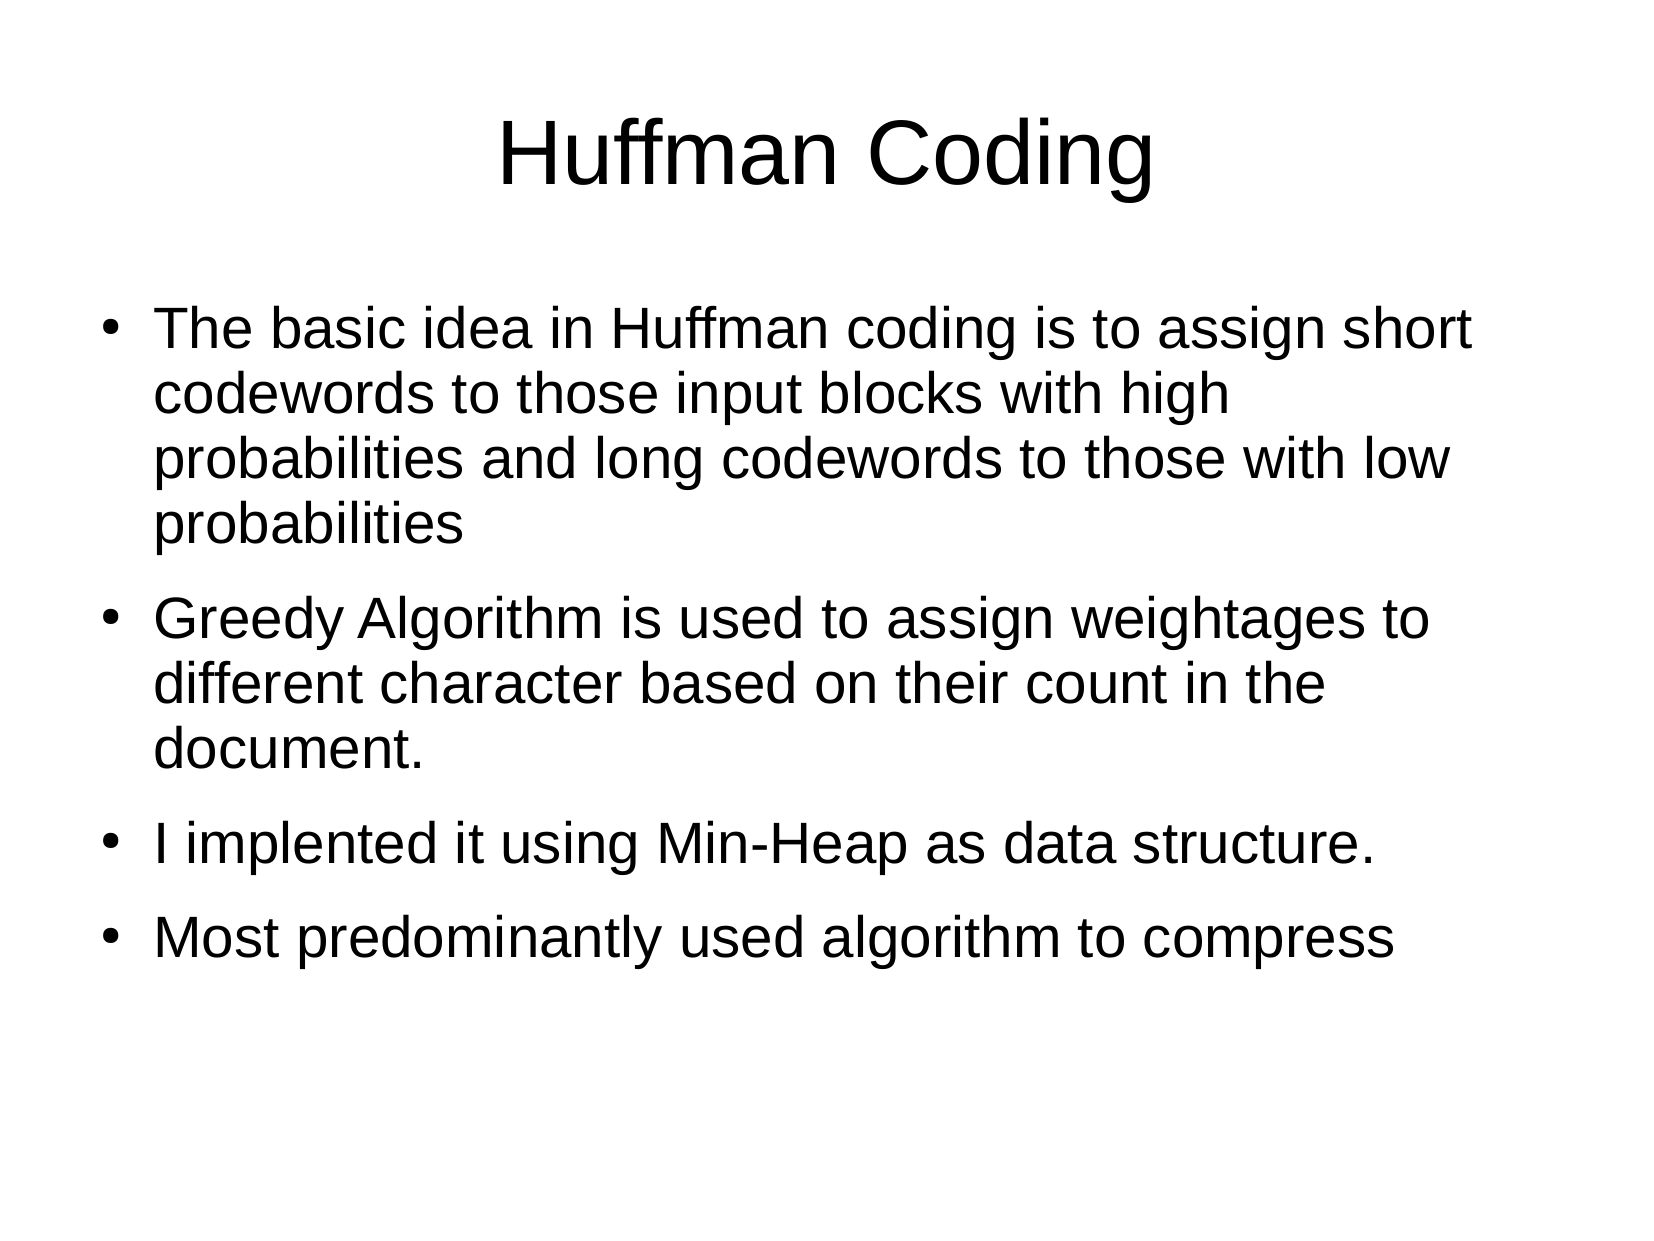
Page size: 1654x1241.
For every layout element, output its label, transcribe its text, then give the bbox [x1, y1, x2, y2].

title Huffman Coding [82, 49, 1571, 257]
list The basic idea in Huffman coding is to assign short codewords to those input blocks with high probabilities and long codewords to those with low probabilities Greedy Algorithm is used to assign weightages to different character based on their count in the document. I implented it using Min-Heap as data structure. Most predominantly used algorithm to compress [82, 296, 1538, 1016]
